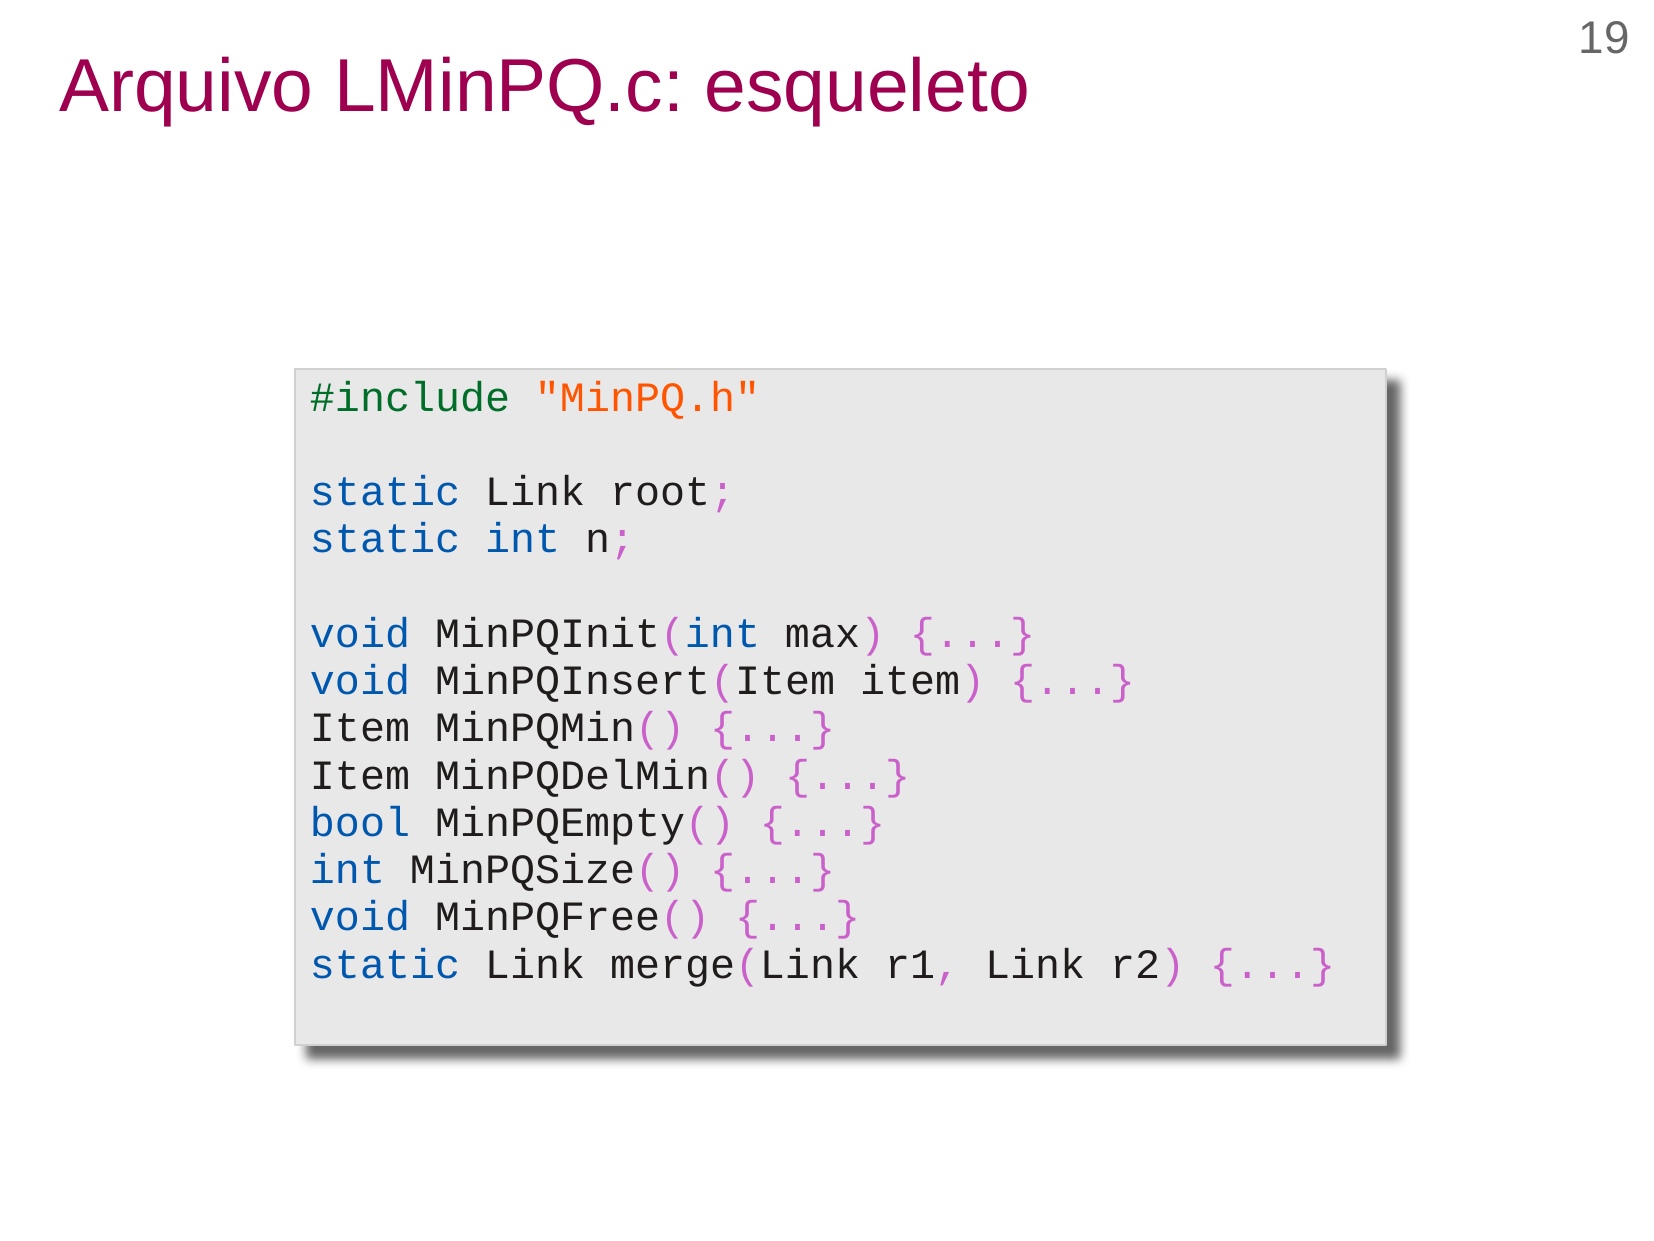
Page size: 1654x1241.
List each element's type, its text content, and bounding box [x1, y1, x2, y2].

title Arquivo LMinPQ.c: esqueleto [59, 29, 1595, 148]
text_box #include "MinPQ.h" static Link root; static int n; void MinPQInit(int max) {...} void MinPQInsert(Item item) {...} Item MinPQMin() {...} Item MinPQDelMin() {...} bool MinPQEmpty() {...} int MinPQSize() {...} void MinPQFree() {...} static Link merge(Link r1, Link r2) {...} [295, 369, 1386, 1046]
